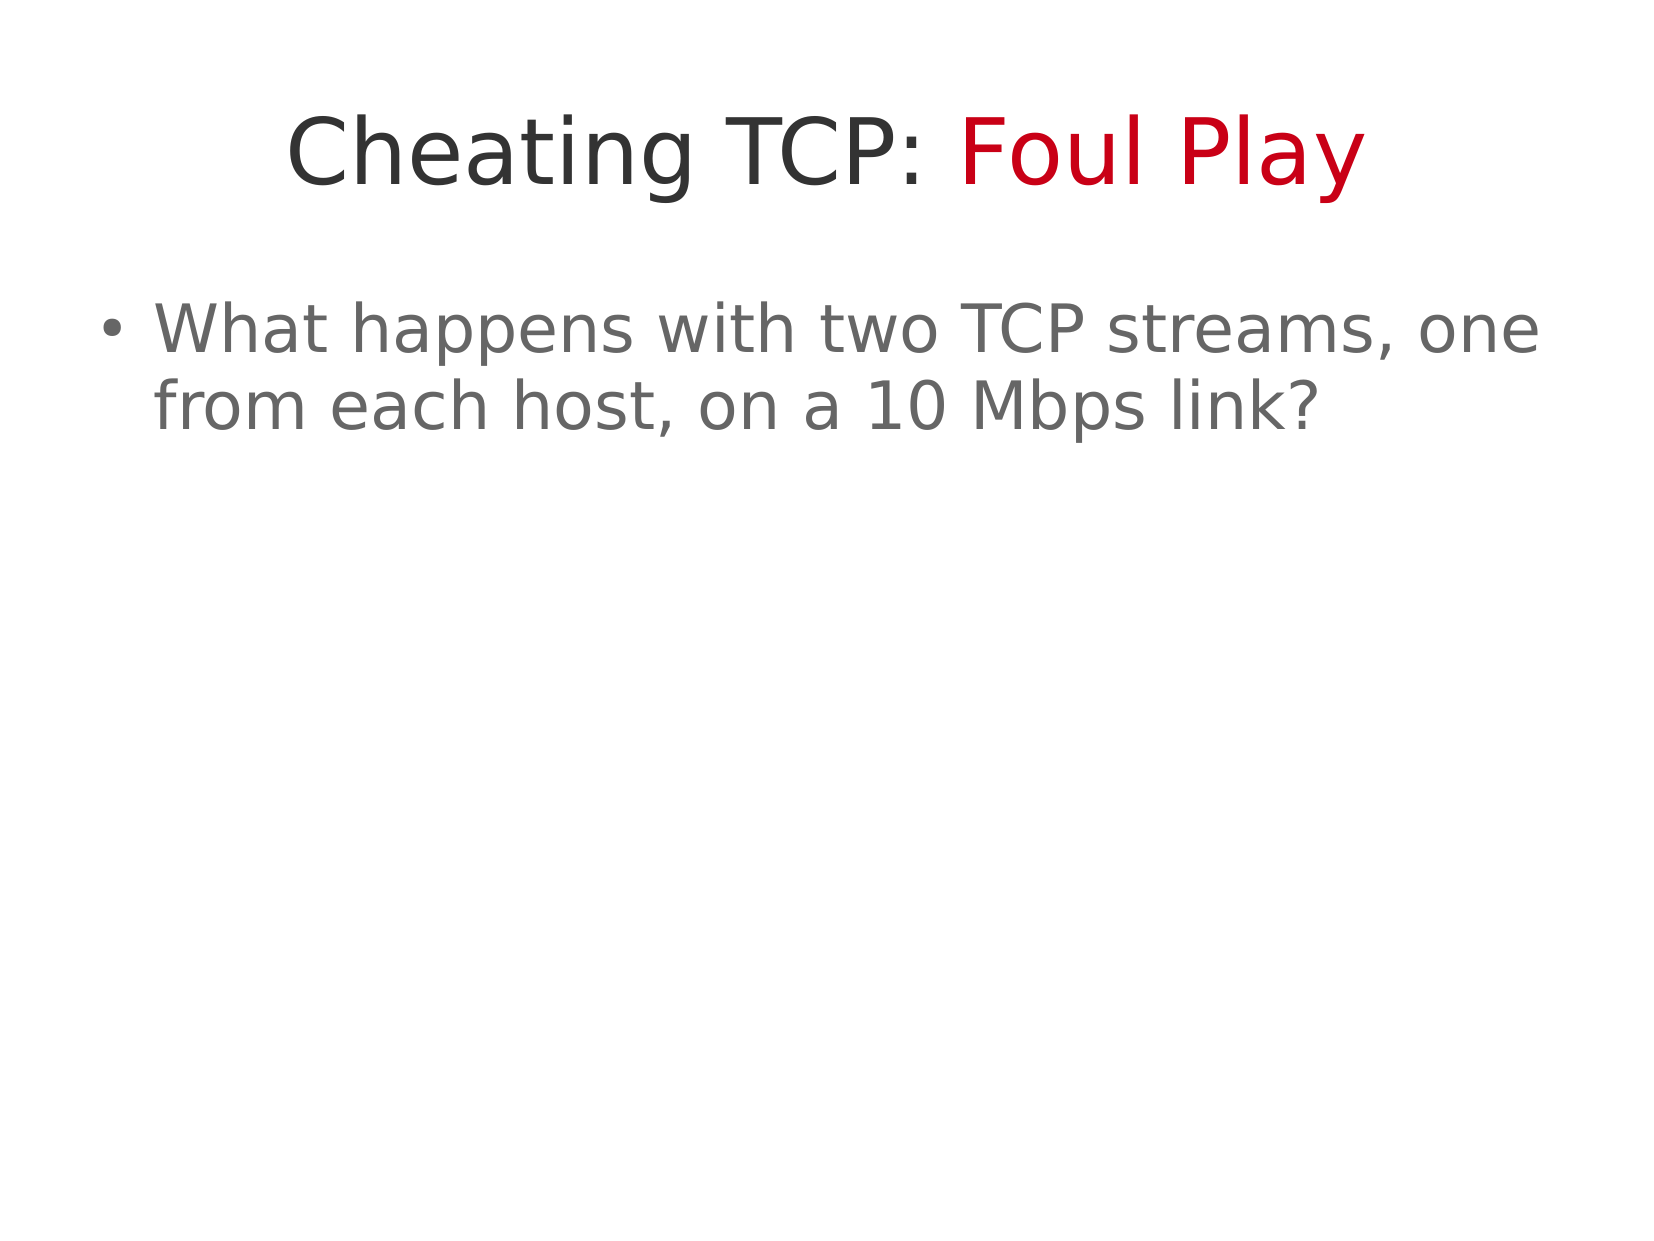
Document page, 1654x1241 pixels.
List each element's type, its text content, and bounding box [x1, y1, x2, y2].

title Cheating TCP: Foul Play [82, 49, 1571, 257]
list What happens with two TCP streams, one from each host, on a 10 Mbps link? [82, 290, 1571, 1109]
